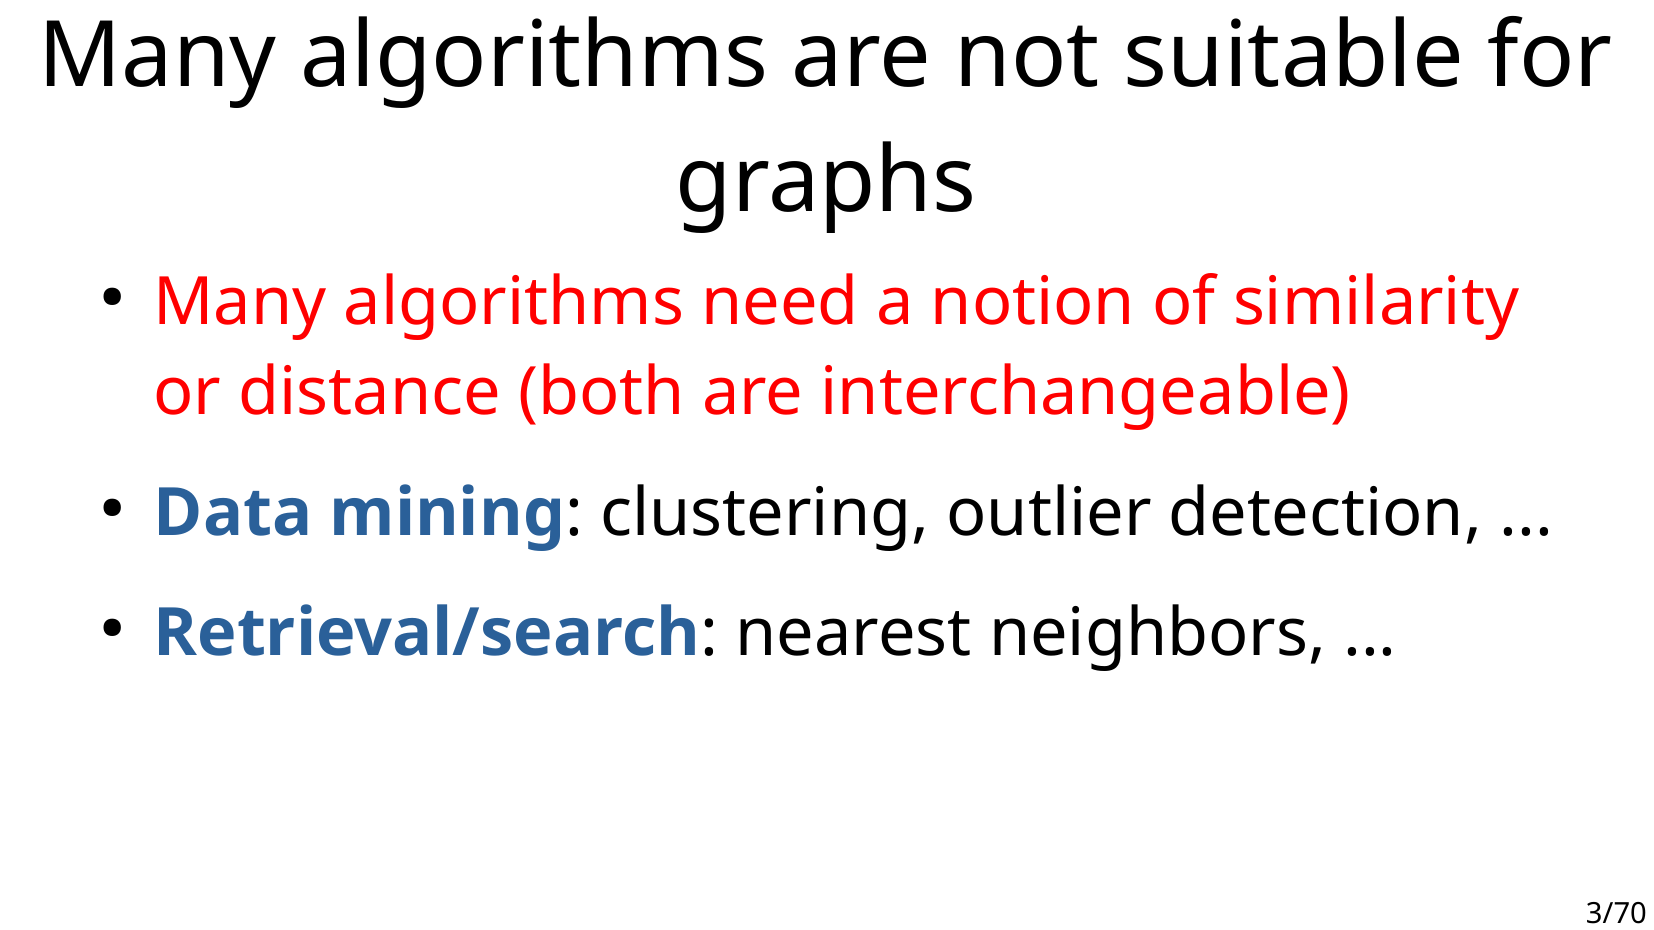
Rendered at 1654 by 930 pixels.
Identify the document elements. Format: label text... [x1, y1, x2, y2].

list Many algorithms need a notion of similarity or distance (both are interchangeable) Data mining: clustering, outlier detection, ... Retrieval/search: nearest neighbors, ... [82, 252, 1571, 793]
title Many algorithms are not suitable for graphs [0, 0, 1653, 243]
